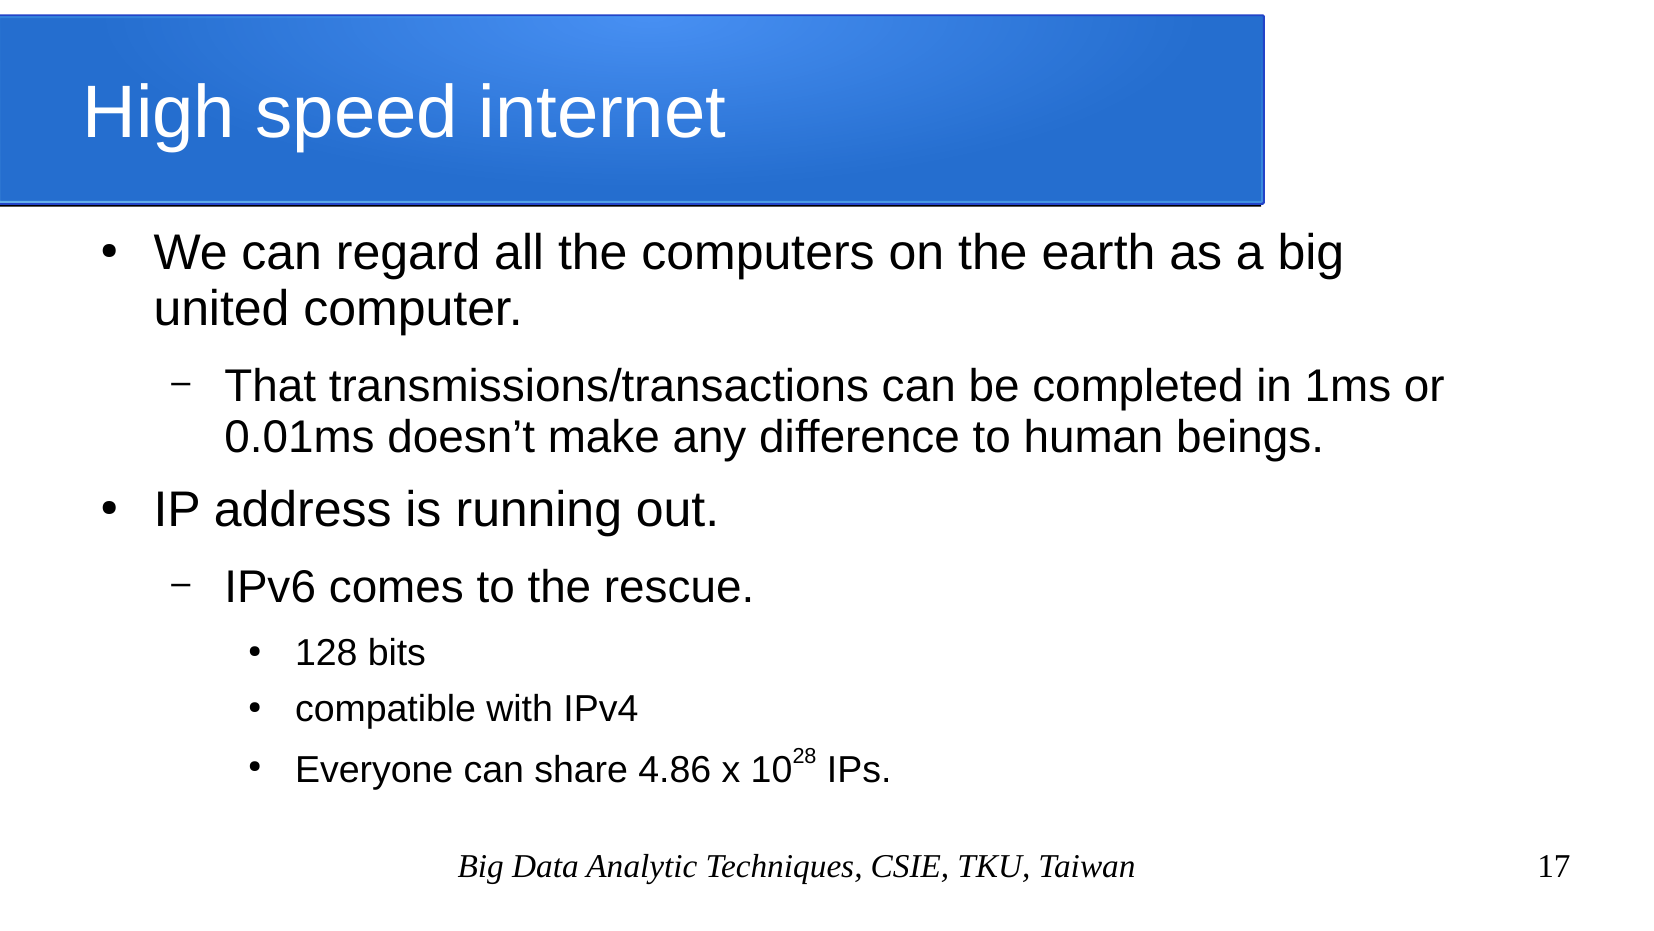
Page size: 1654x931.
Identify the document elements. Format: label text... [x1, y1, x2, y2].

list We can regard all the computers on the earth as a big united computer. That transmissions/transactions can be completed in 1ms or 0.01ms doesn’t make any difference to human beings. IP address is running out. IPv6 comes to the rescue. 128 bits compatible with IPv4 Everyone can share 4.86 x 1028 IPs. [82, 224, 1489, 827]
title High speed internet [82, 35, 1235, 189]
